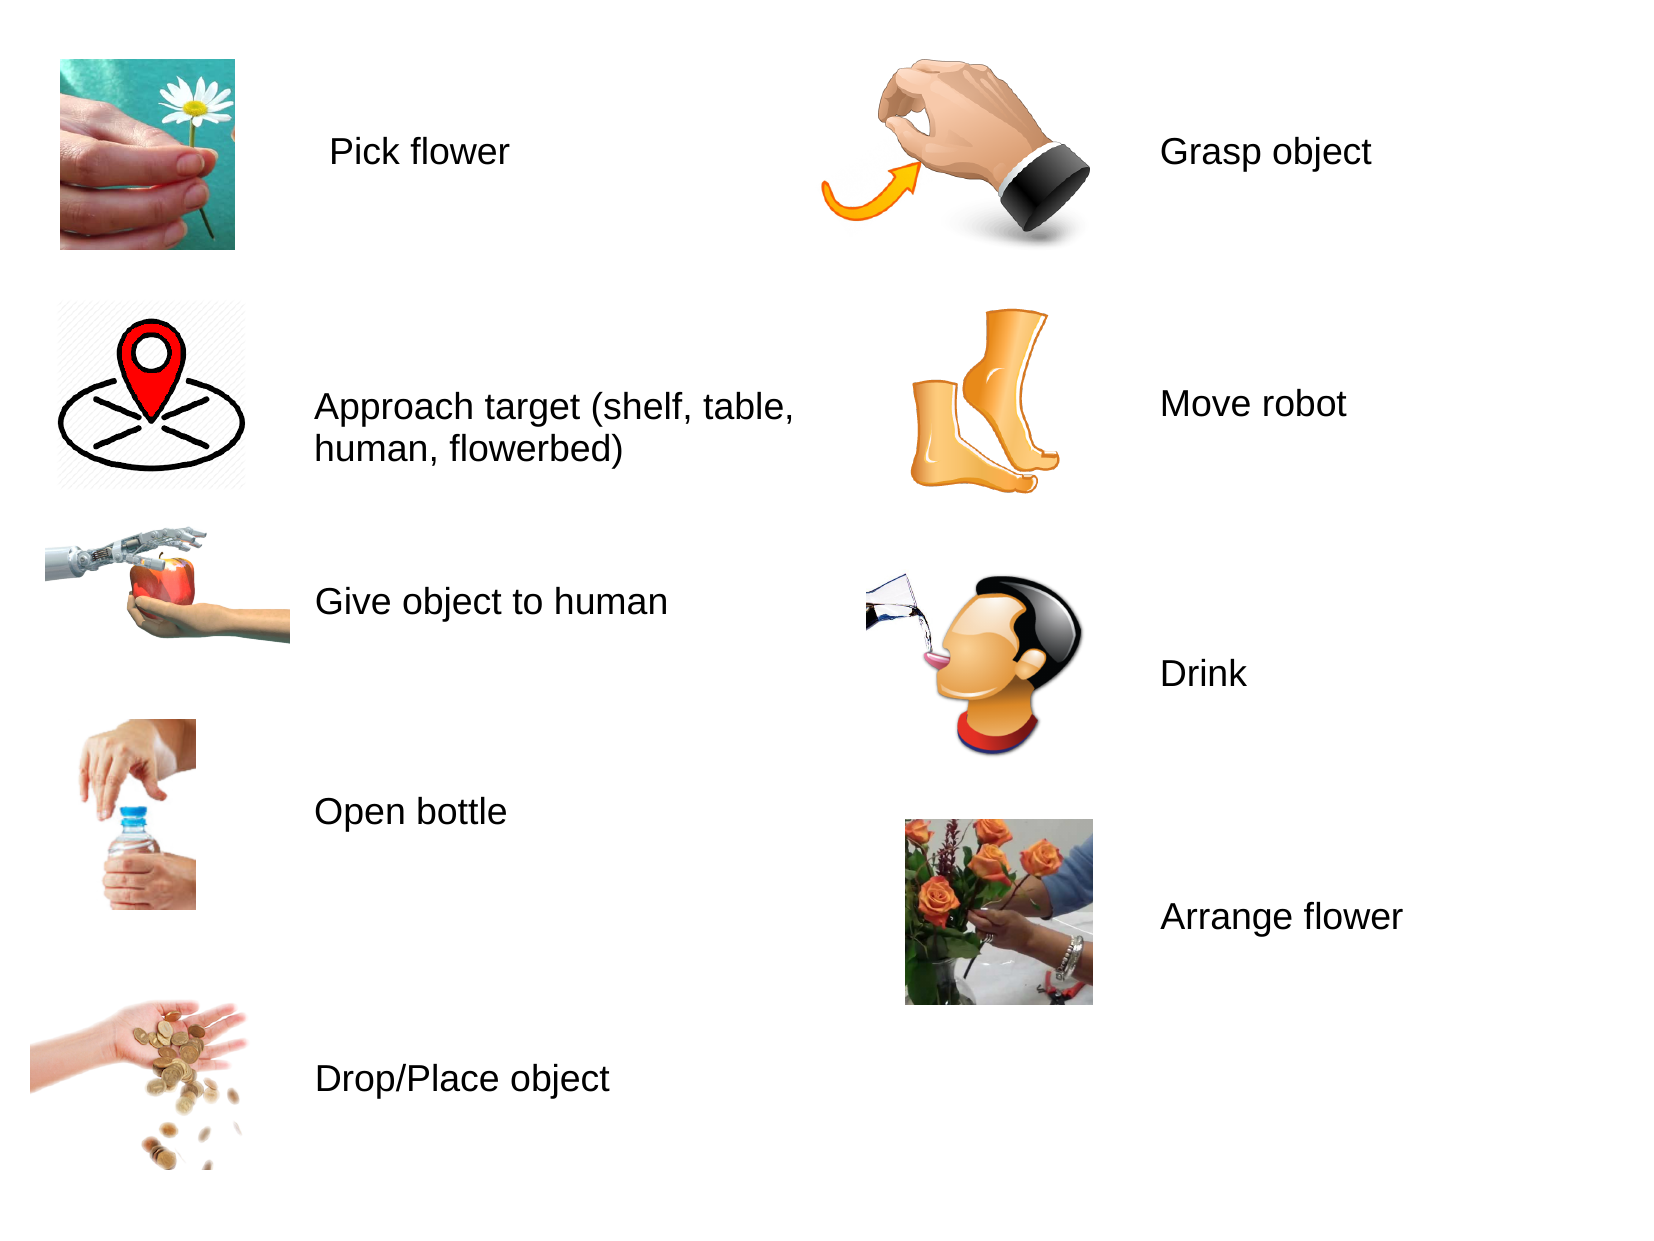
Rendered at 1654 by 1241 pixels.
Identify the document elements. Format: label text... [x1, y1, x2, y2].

picture [30, 980, 286, 1171]
picture [60, 59, 235, 250]
text_box Open bottle [299, 783, 523, 841]
picture [68, 719, 196, 910]
picture [56, 299, 246, 490]
picture [890, 305, 1081, 496]
text_box Drop/Place object [300, 1050, 625, 1107]
text_box Drink [1145, 645, 1262, 702]
text_box Grasp object [1145, 123, 1387, 181]
text_box Pick flower [314, 123, 526, 181]
picture [45, 525, 290, 646]
text_box Approach target (shelf, table, human, flowerbed) [299, 378, 810, 477]
picture [905, 819, 1093, 1006]
text_box Arrange flower [1145, 888, 1419, 946]
picture [866, 569, 1086, 759]
text_box Move robot [1145, 375, 1362, 432]
picture [815, 59, 1090, 251]
text_box Give object to human [300, 573, 684, 631]
